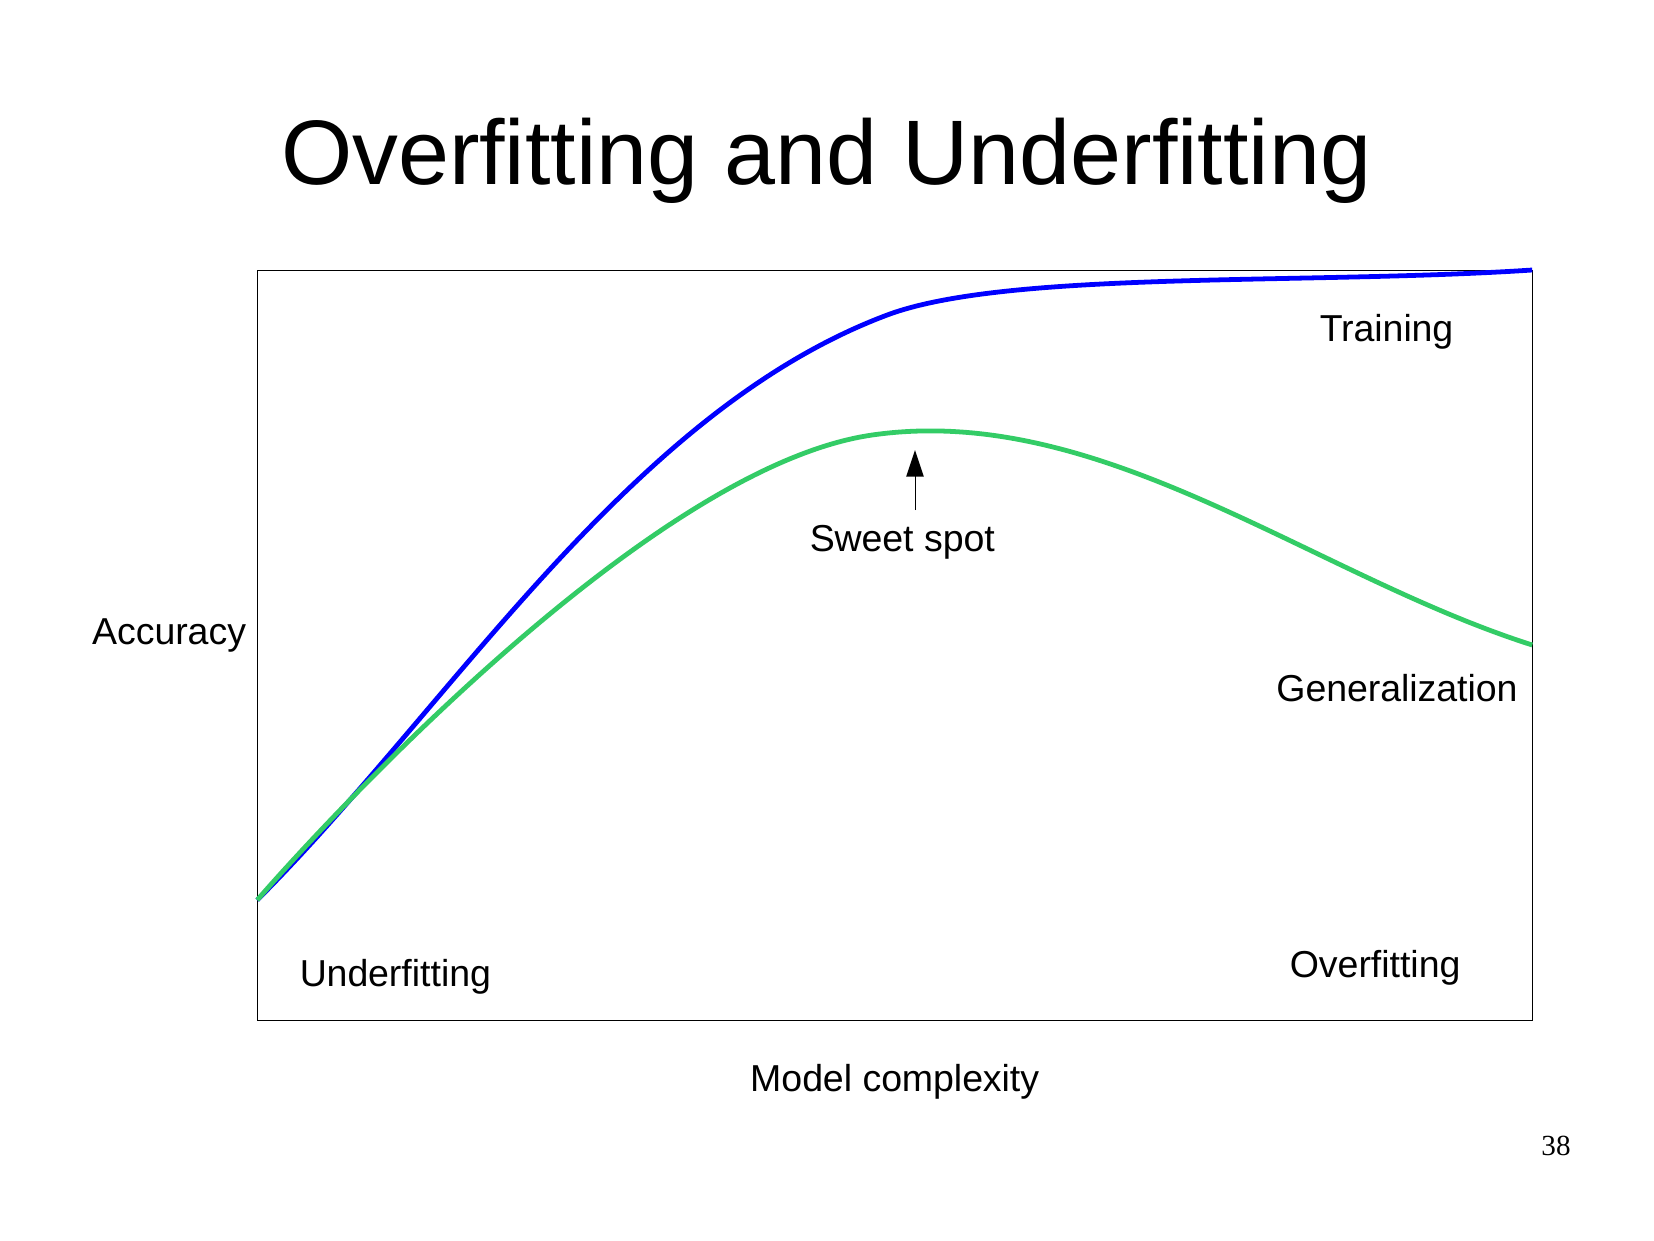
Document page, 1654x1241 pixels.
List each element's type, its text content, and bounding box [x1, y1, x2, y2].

text_box Model complexity [647, 1050, 1143, 1107]
title Overfitting and Underfitting [82, 49, 1571, 257]
text_box Underfitting [285, 945, 506, 1002]
text_box Overfitting [1275, 935, 1501, 1011]
text_box Training [1305, 300, 1516, 357]
text_box Generalization [1261, 660, 1533, 717]
text_box Sweet spot [795, 510, 1066, 567]
text_box Accuracy [77, 603, 393, 661]
